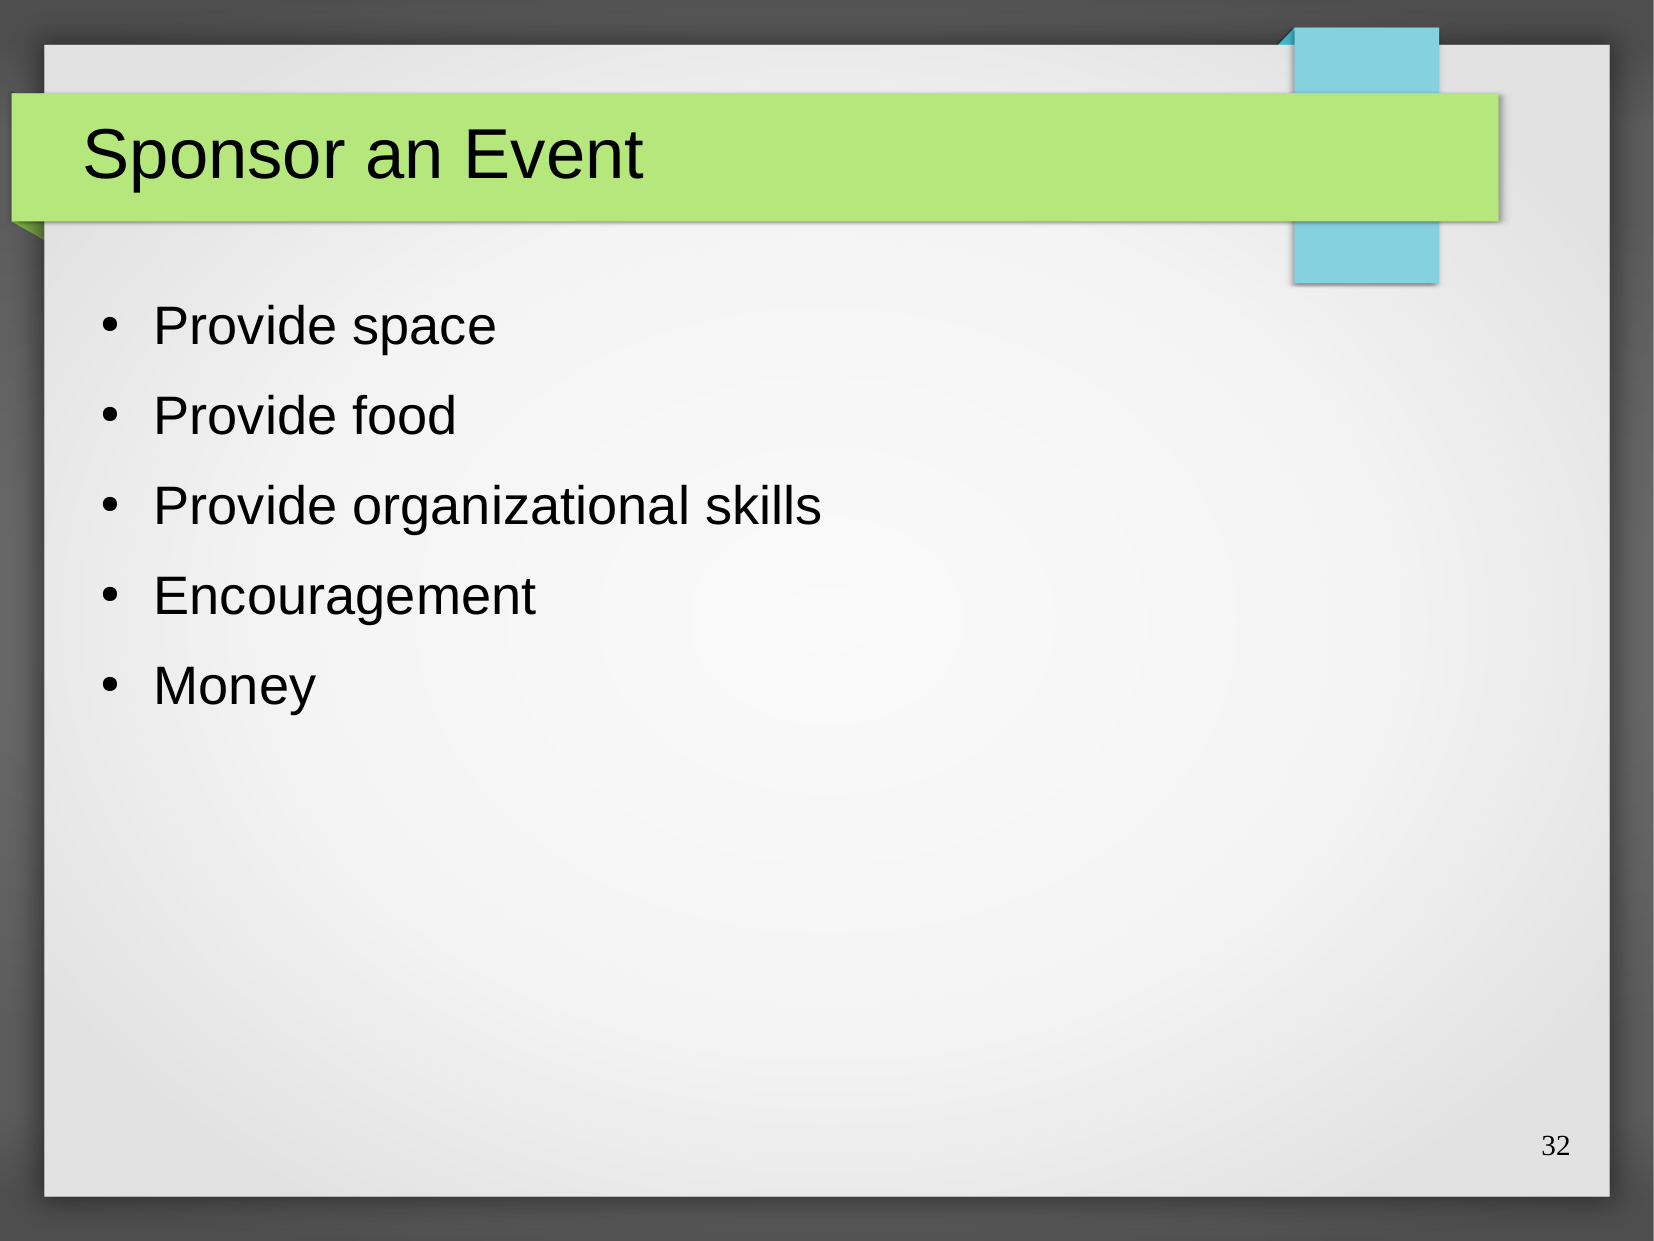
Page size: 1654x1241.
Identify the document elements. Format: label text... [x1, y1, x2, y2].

list Provide space Provide food Provide organizational skills Encouragement Money [82, 295, 1571, 1015]
title Sponsor an Event [82, 94, 1264, 213]
picture [0, 0, 1654, 1241]
